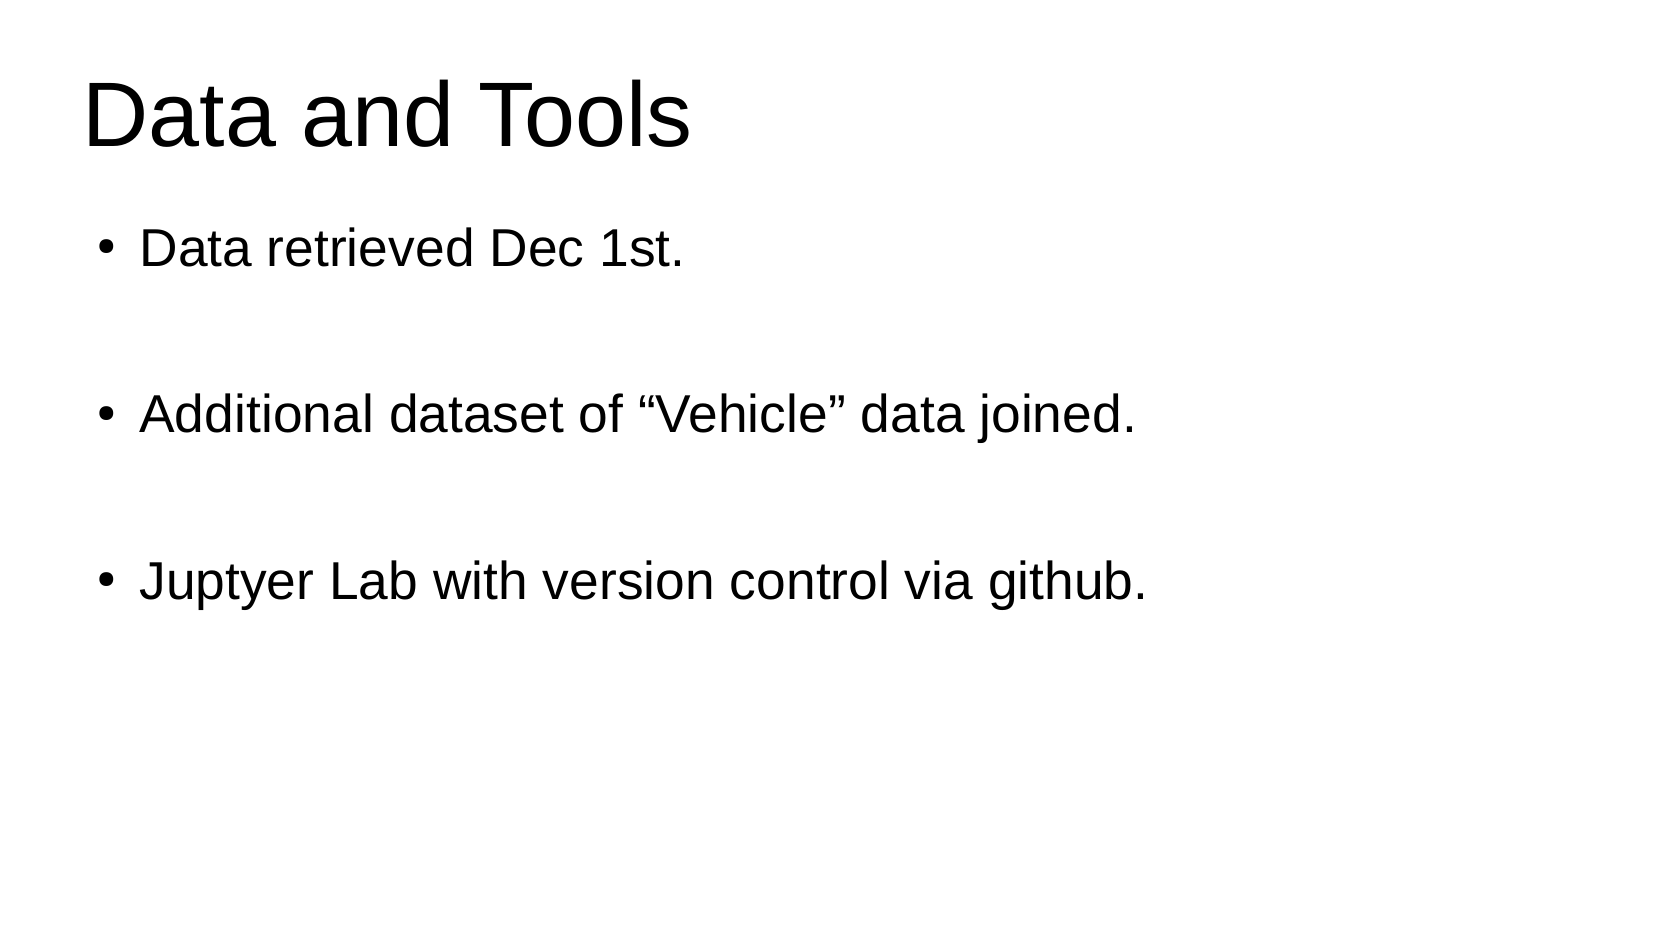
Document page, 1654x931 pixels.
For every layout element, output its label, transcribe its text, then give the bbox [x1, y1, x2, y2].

list Data retrieved Dec 1st. Additional dataset of “Vehicle” data joined. Juptyer Lab with version control via github. [82, 217, 1571, 758]
title Data and Tools [82, 37, 1571, 193]
